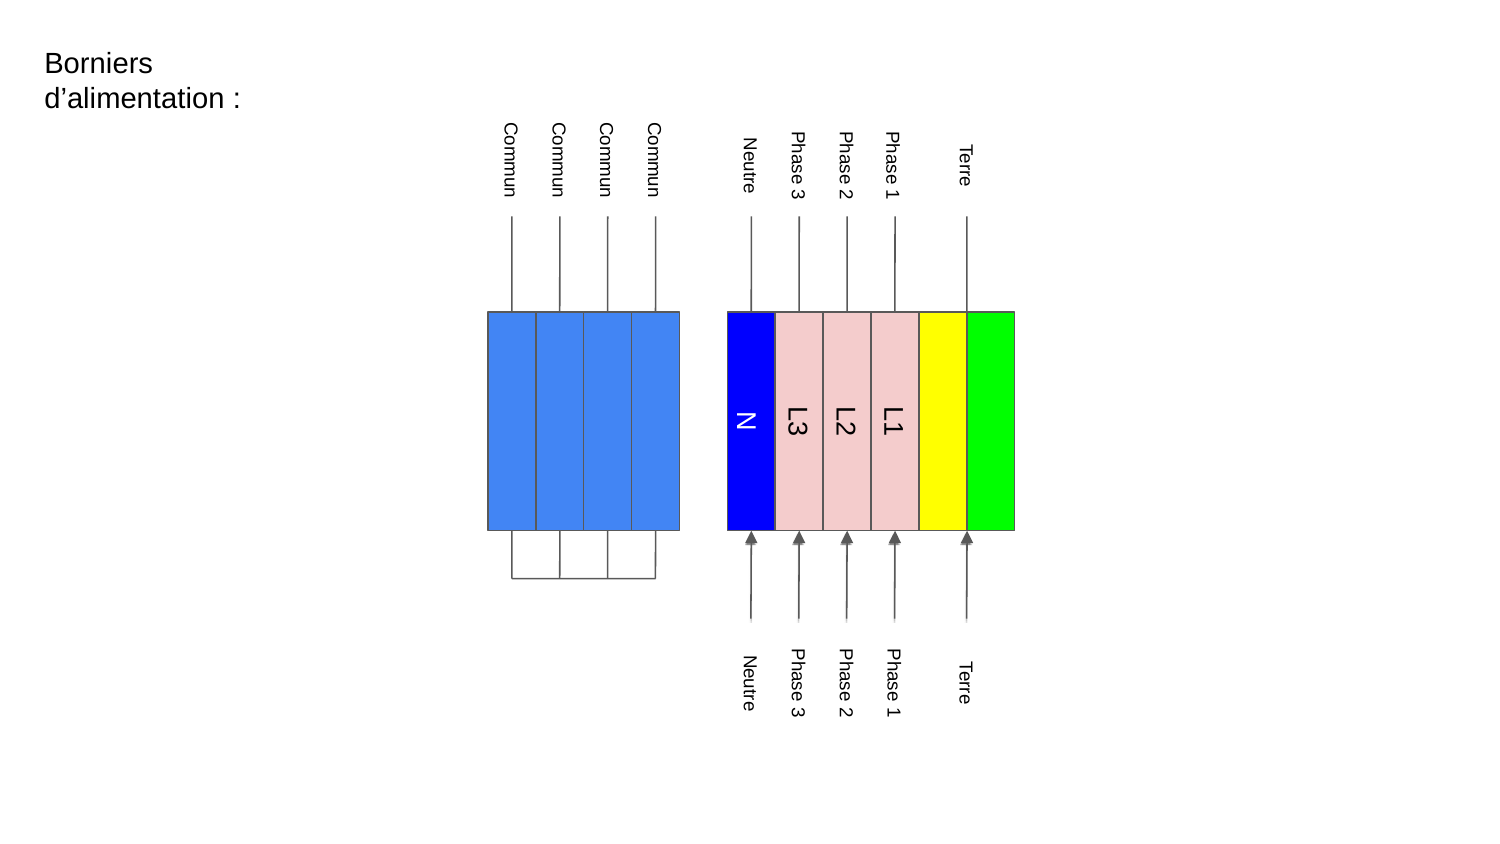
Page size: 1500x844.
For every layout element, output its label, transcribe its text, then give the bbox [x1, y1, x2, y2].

text_box Neutre [725, 629, 778, 737]
text_box Terre [940, 629, 994, 737]
text_box Phase 2 [826, 629, 874, 737]
text_box N [716, 371, 780, 472]
text_box Borniers d’alimentation : [29, 29, 373, 130]
text_box L1 [879, 371, 927, 472]
text_box Phase 3 [778, 629, 826, 737]
text_box Neutre [725, 112, 778, 220]
text_box Commun [629, 106, 683, 214]
text_box Phase 1 [874, 112, 921, 220]
text_box L2 [831, 371, 879, 472]
text_box [487, 312, 680, 531]
text_box Commun [485, 106, 533, 214]
text_box Phase 3 [778, 112, 826, 220]
text_box Phase 1 [874, 629, 922, 737]
text_box [727, 312, 1015, 531]
text_box L3 [780, 371, 831, 472]
text_box Terre [940, 112, 994, 220]
text_box Phase 2 [826, 112, 874, 220]
text_box Commun [533, 106, 581, 214]
text_box Commun [581, 106, 629, 214]
